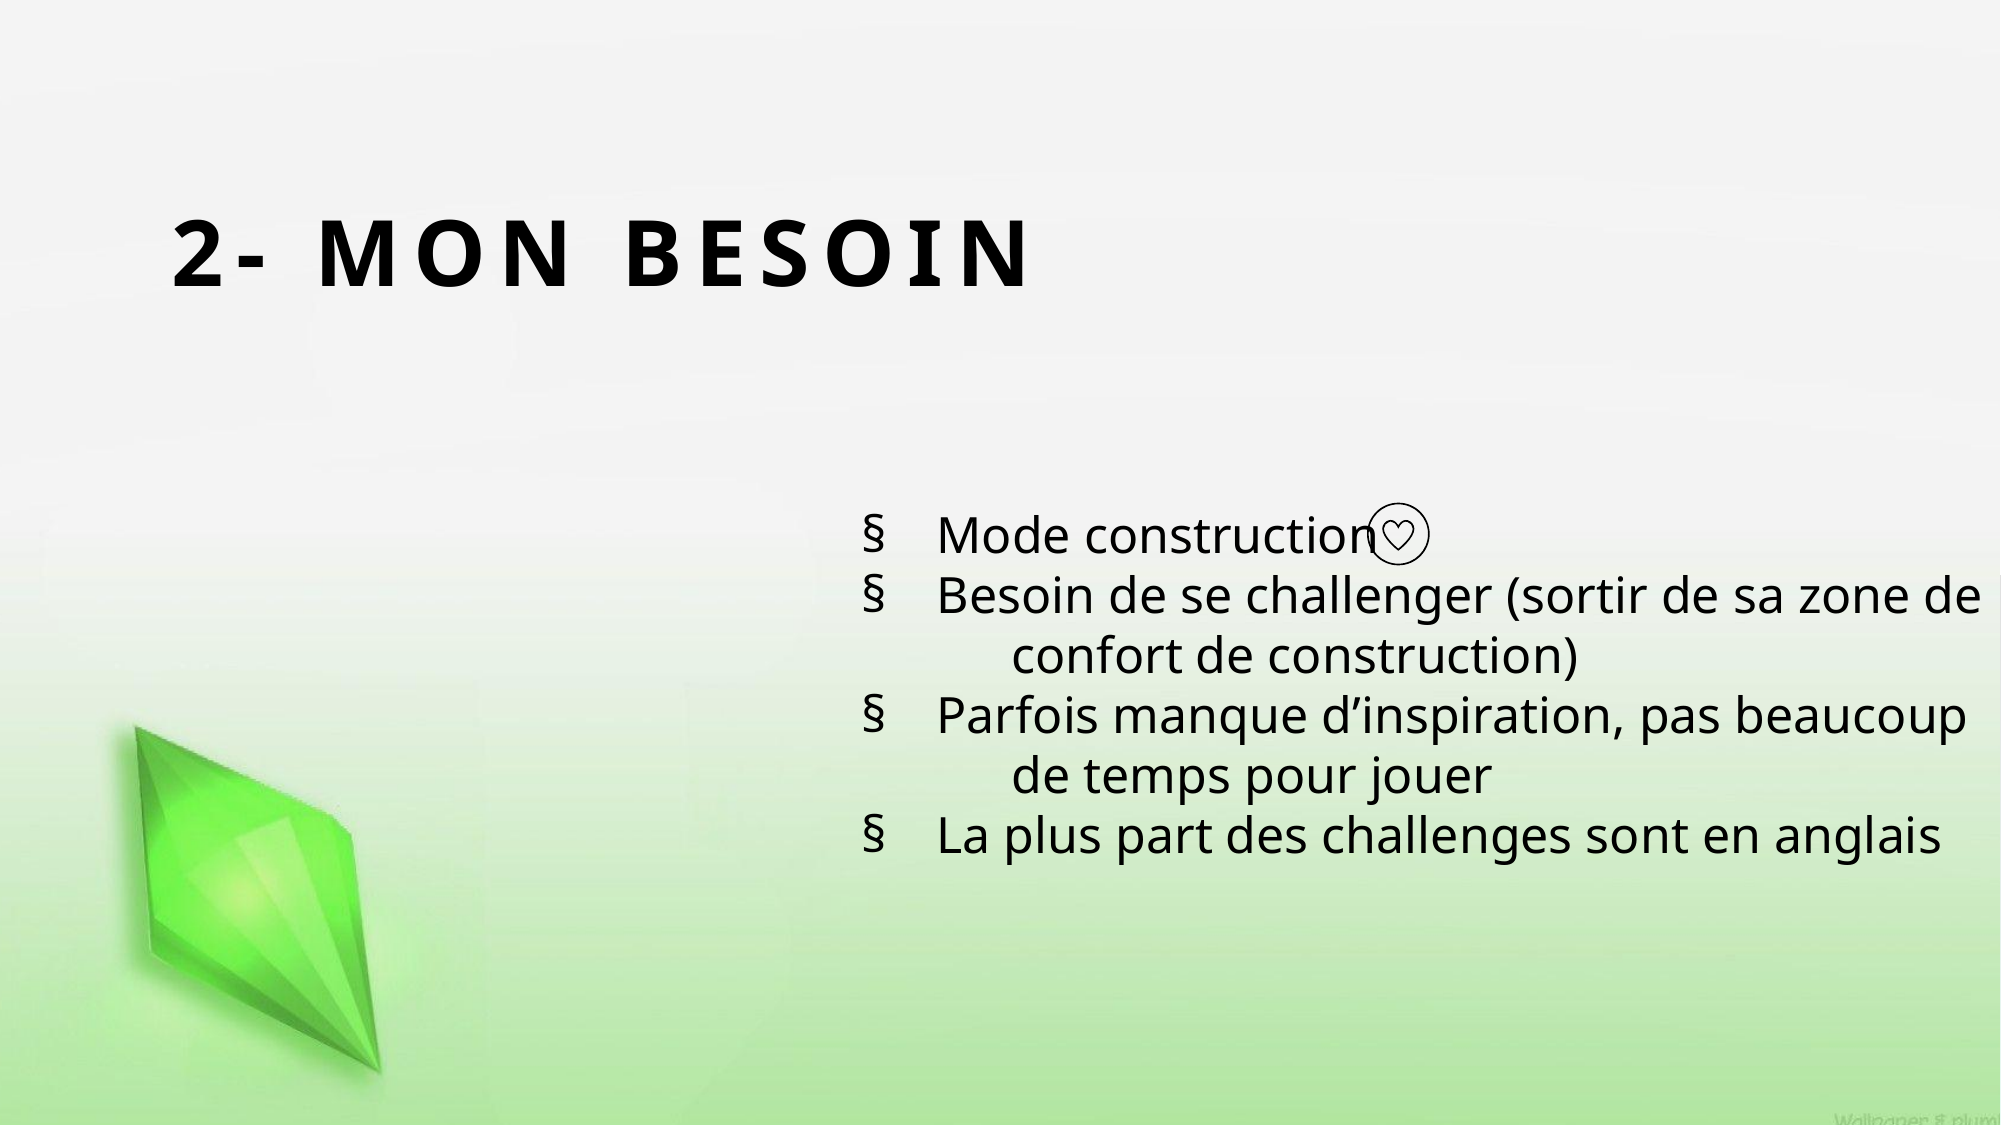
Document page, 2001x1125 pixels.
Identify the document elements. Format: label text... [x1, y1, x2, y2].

title 2- Mon besoin [156, 124, 1844, 313]
text_box Mode construction Besoin de se challenger (sortir de sa zone de confort de construction) Parfois manque d’inspiration, pas beaucoup de temps pour jouer La plus part des challenges sont en anglais [846, 495, 2000, 875]
picture [0, 0, 2000, 1125]
